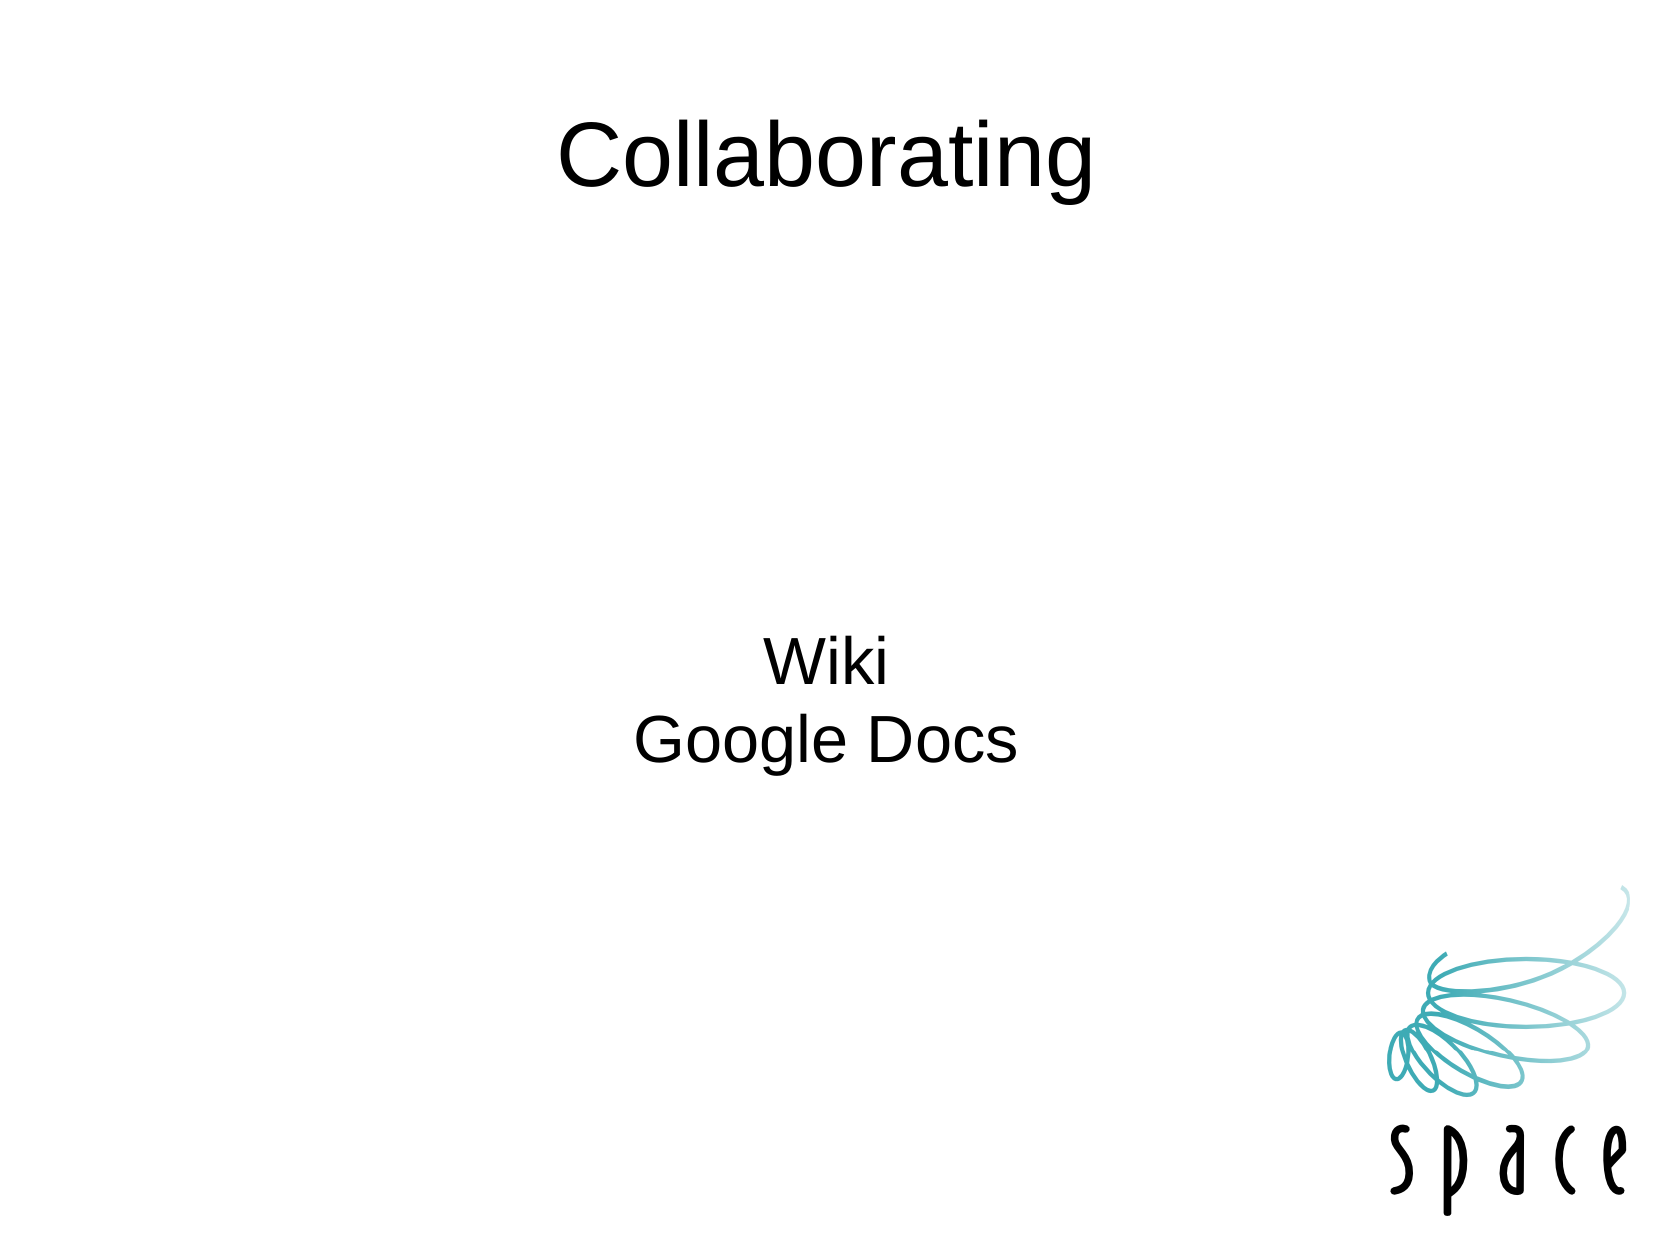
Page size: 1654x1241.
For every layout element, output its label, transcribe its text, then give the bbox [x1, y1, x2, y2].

picture [1387, 885, 1630, 1216]
title Collaborating [82, 49, 1571, 257]
subtitle Wiki Google Docs [82, 290, 1571, 1109]
